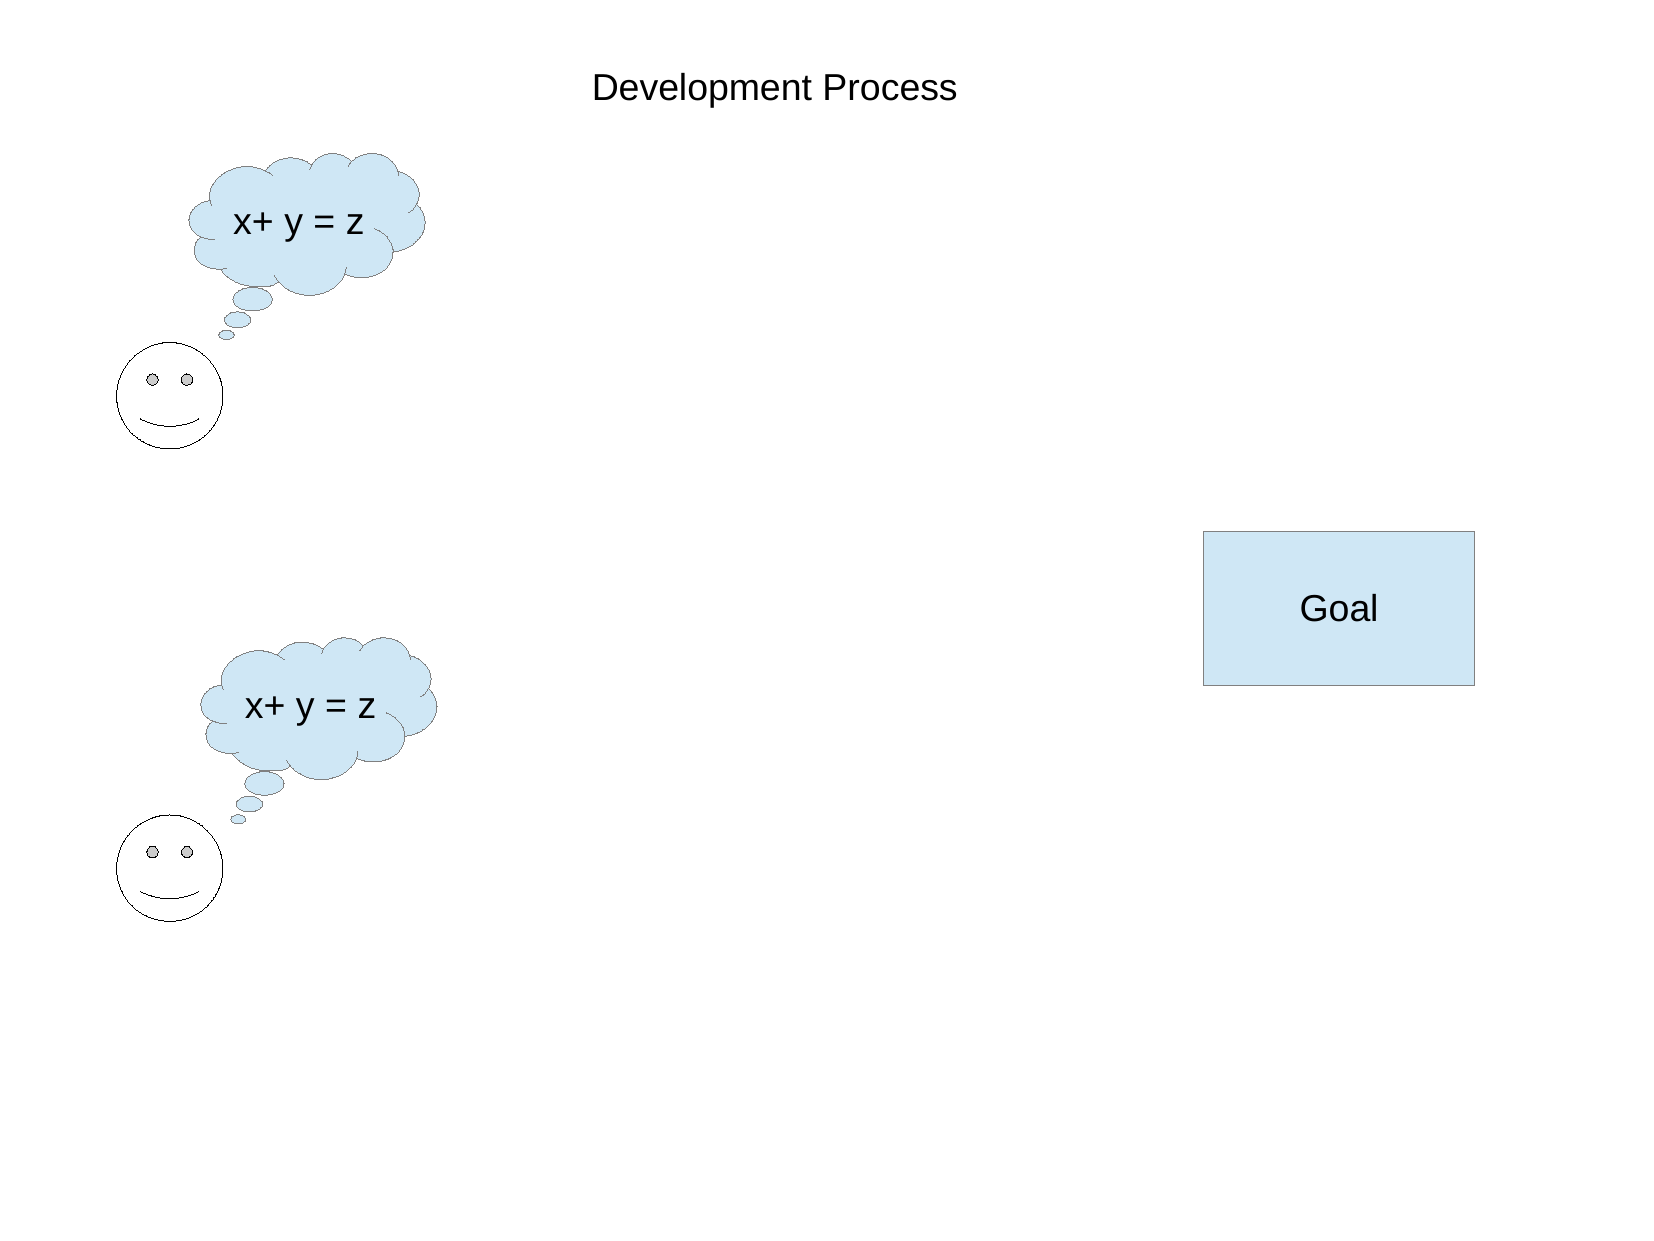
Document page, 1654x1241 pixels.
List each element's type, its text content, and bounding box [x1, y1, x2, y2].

text_box x+ y = z [188, 153, 426, 311]
text_box x+ y = z [200, 637, 438, 796]
text_box Development Process [577, 59, 974, 116]
text_box [116, 342, 223, 449]
text_box x+ y = z [230, 814, 246, 824]
text_box Goal [1203, 531, 1475, 686]
text_box [116, 814, 223, 922]
text_box x+ y = z [224, 311, 251, 328]
text_box x+ y = z [218, 330, 235, 340]
text_box x+ y = z [236, 796, 263, 812]
